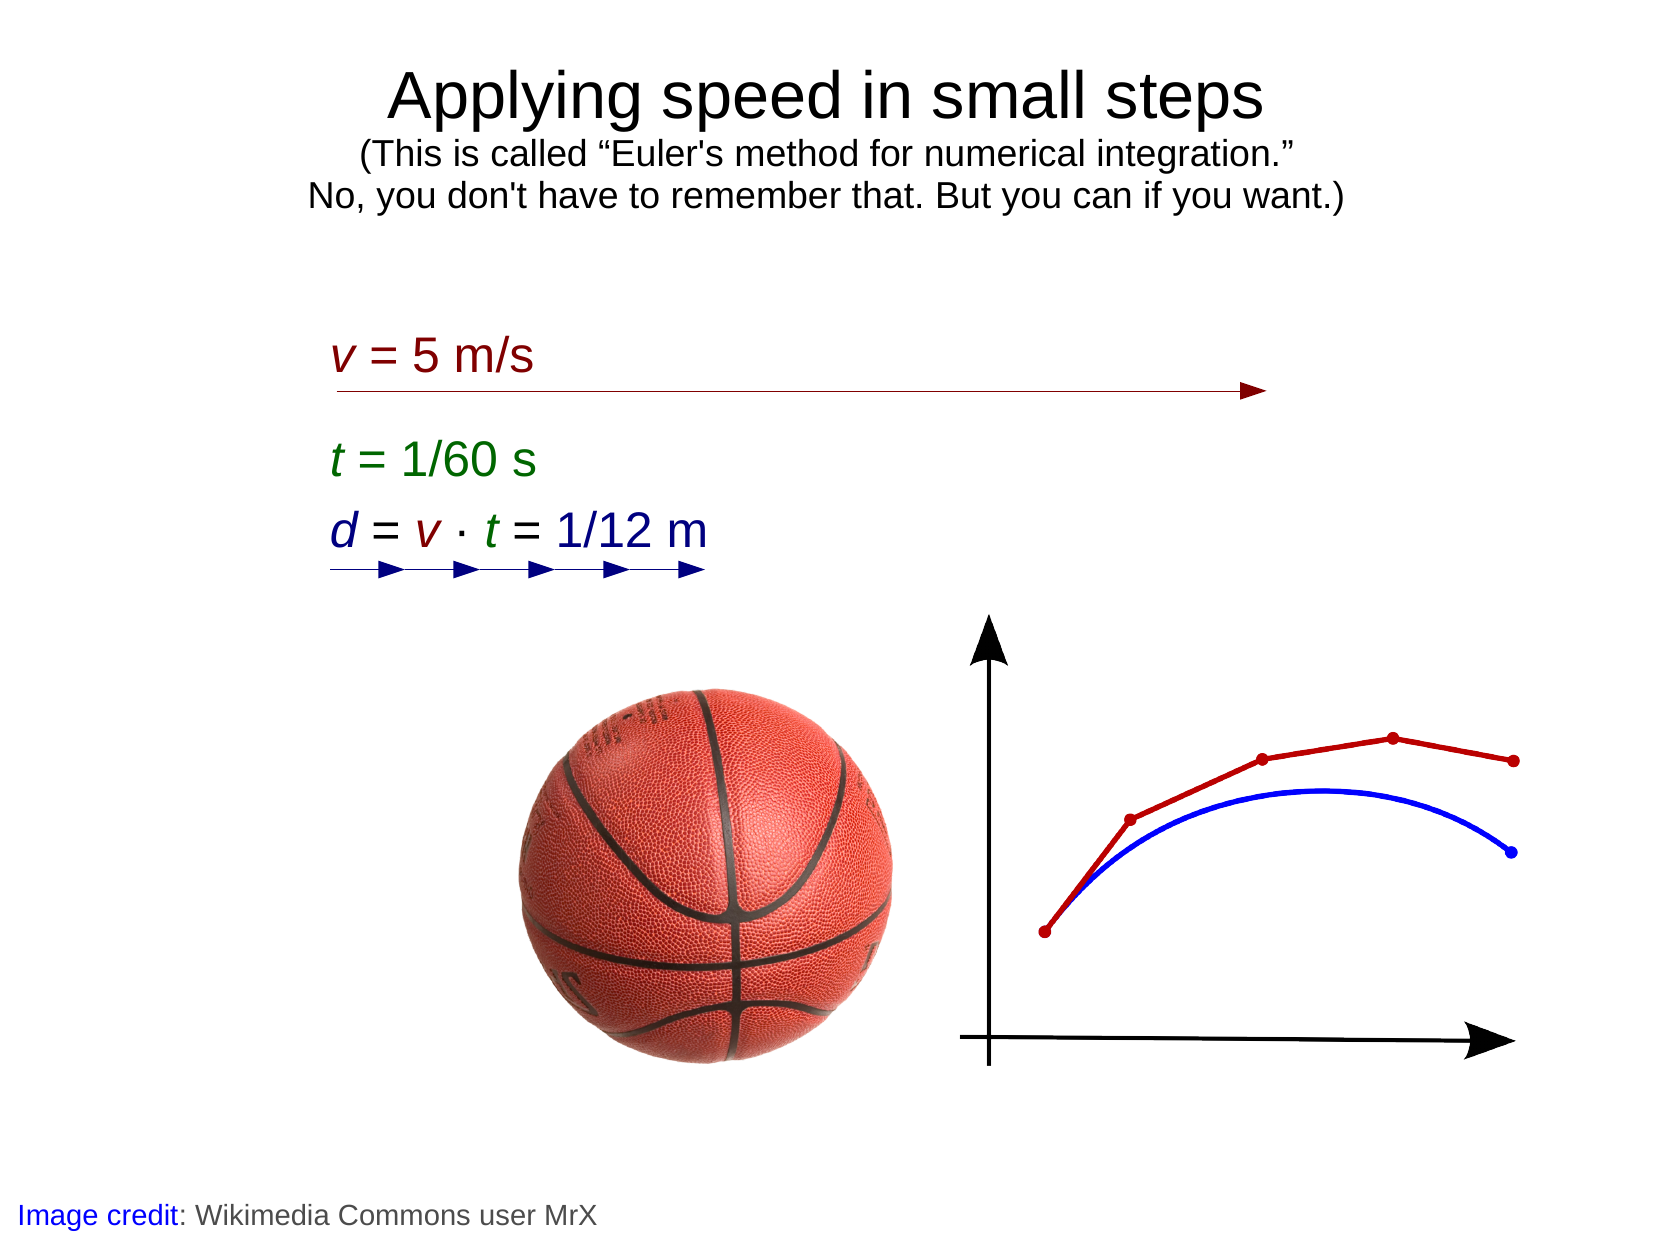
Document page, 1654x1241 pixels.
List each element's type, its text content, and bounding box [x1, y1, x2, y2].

text_box Image credit: Wikimedia Commons user MrX [2, 1191, 1163, 1240]
text_box v = 5 m/s [315, 319, 676, 391]
subtitle Applying speed in small steps (This is called “Euler's method for numerical integration.” No, you don't have to remember that. But you can if you want.) [82, 49, 1571, 226]
picture [518, 688, 893, 1064]
text_box t = 1/60 s [315, 423, 781, 494]
picture [945, 599, 1546, 1070]
text_box d = v · t = 1/12 m [315, 494, 781, 566]
